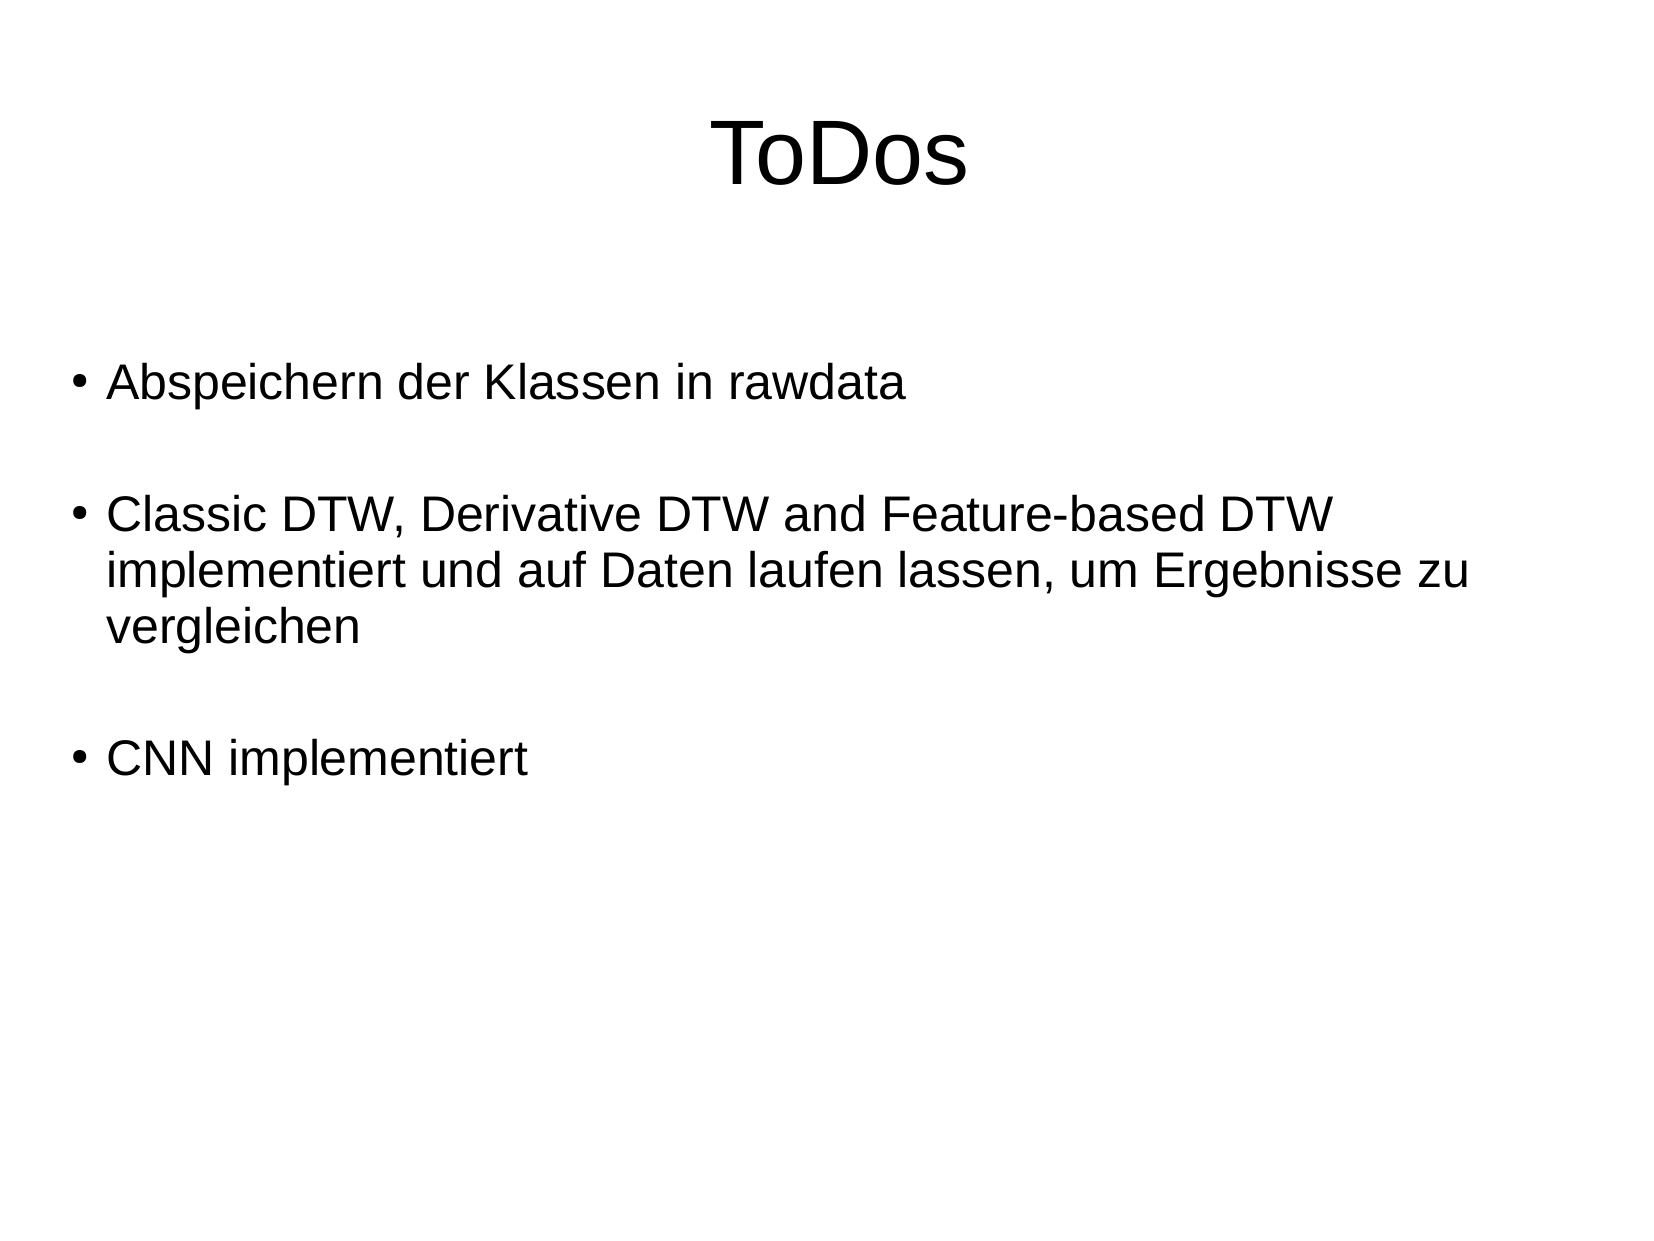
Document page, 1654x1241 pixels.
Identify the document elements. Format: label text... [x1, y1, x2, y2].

subtitle Abspeichern der Klassen in rawdata Classic DTW, Derivative DTW and Feature-based DTW implementiert und auf Daten laufen lassen, um Ergebnisse zu vergleichen CNN implementiert [70, 283, 1560, 1139]
title ToDos [82, 49, 1571, 257]
